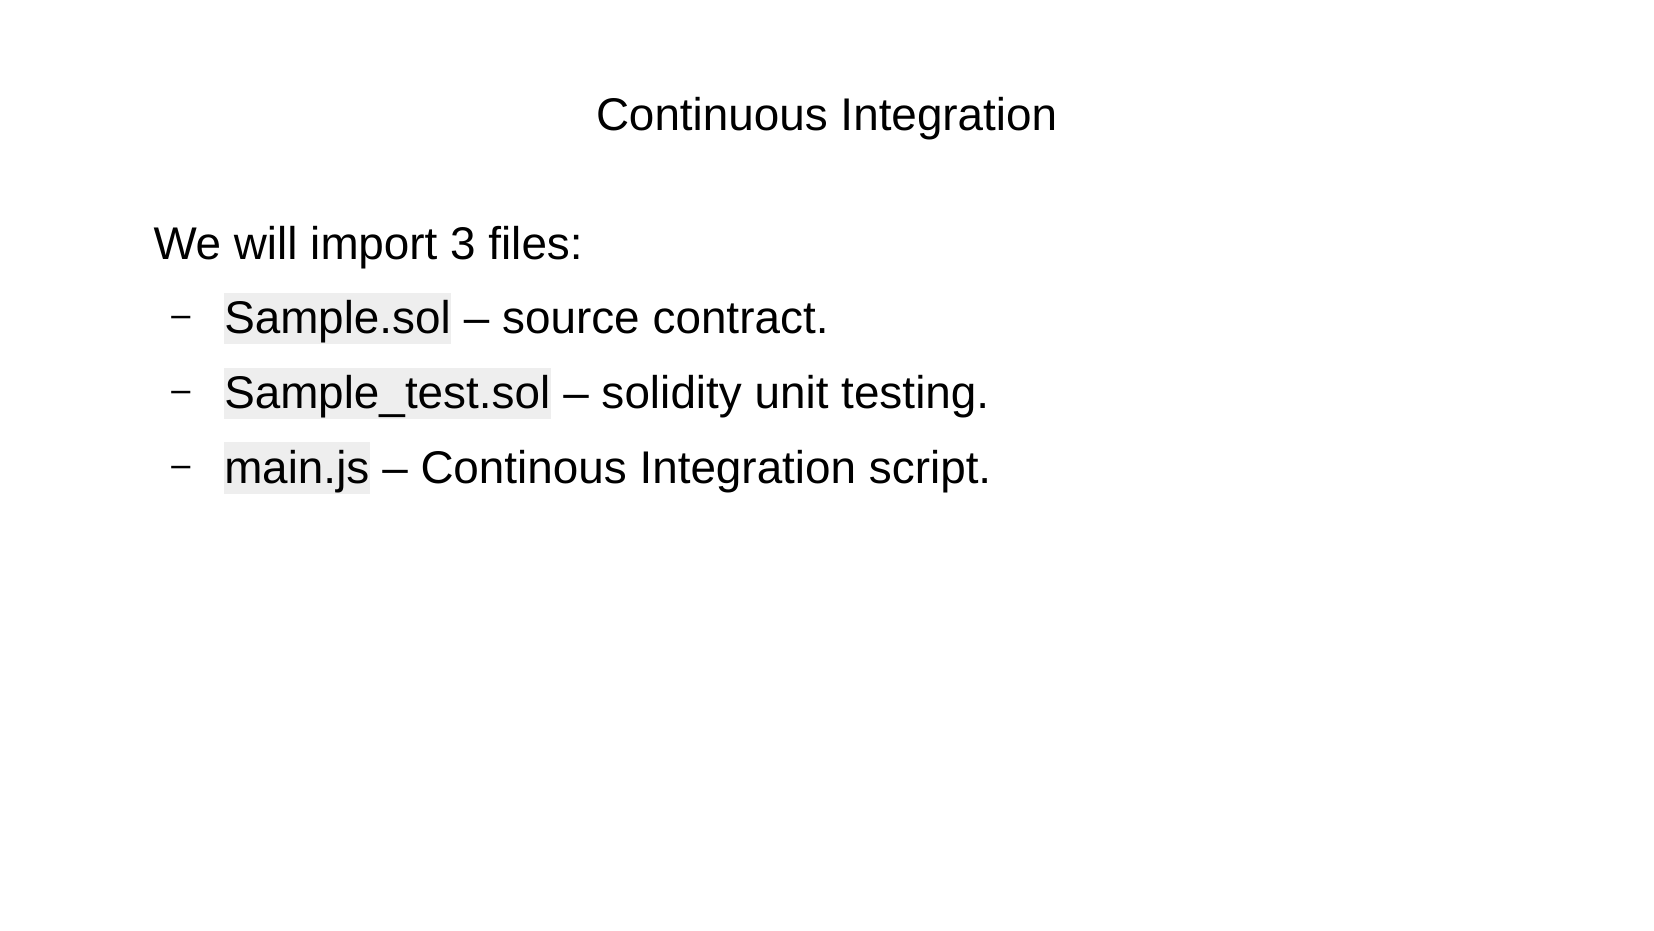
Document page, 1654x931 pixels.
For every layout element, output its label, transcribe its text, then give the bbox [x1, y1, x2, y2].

list We will import 3 files: Sample.sol – source contract. Sample_test.sol – solidity unit testing. main.js – Continous Integration script. [82, 217, 1571, 758]
title Continuous Integration [82, 37, 1571, 193]
